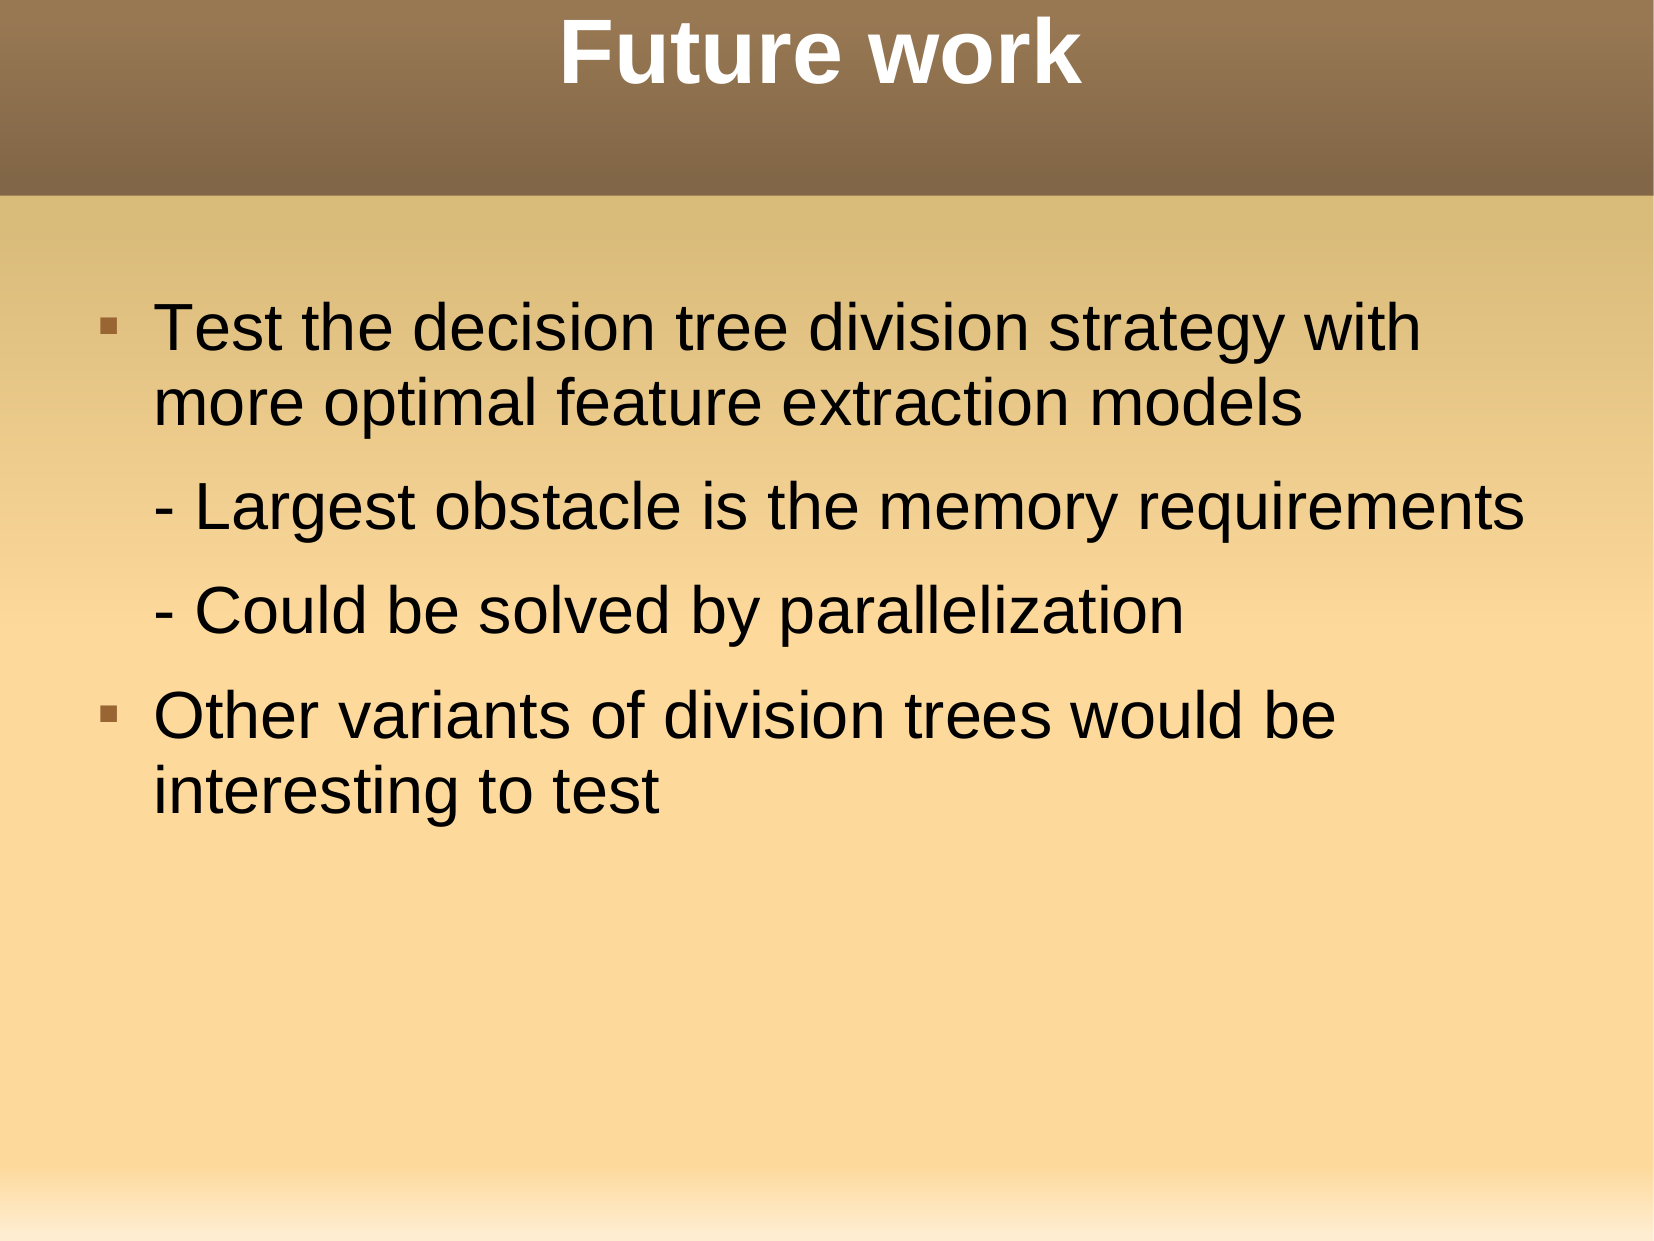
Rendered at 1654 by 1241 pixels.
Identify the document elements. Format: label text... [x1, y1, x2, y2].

picture [0, 0, 1654, 1241]
title Future work [76, 1, 1565, 207]
list Test the decision tree division strategy with more optimal feature extraction models - Largest obstacle is the memory requirements - Could be solved by parallelization Other variants of division trees would be interesting to test [82, 290, 1571, 1094]
